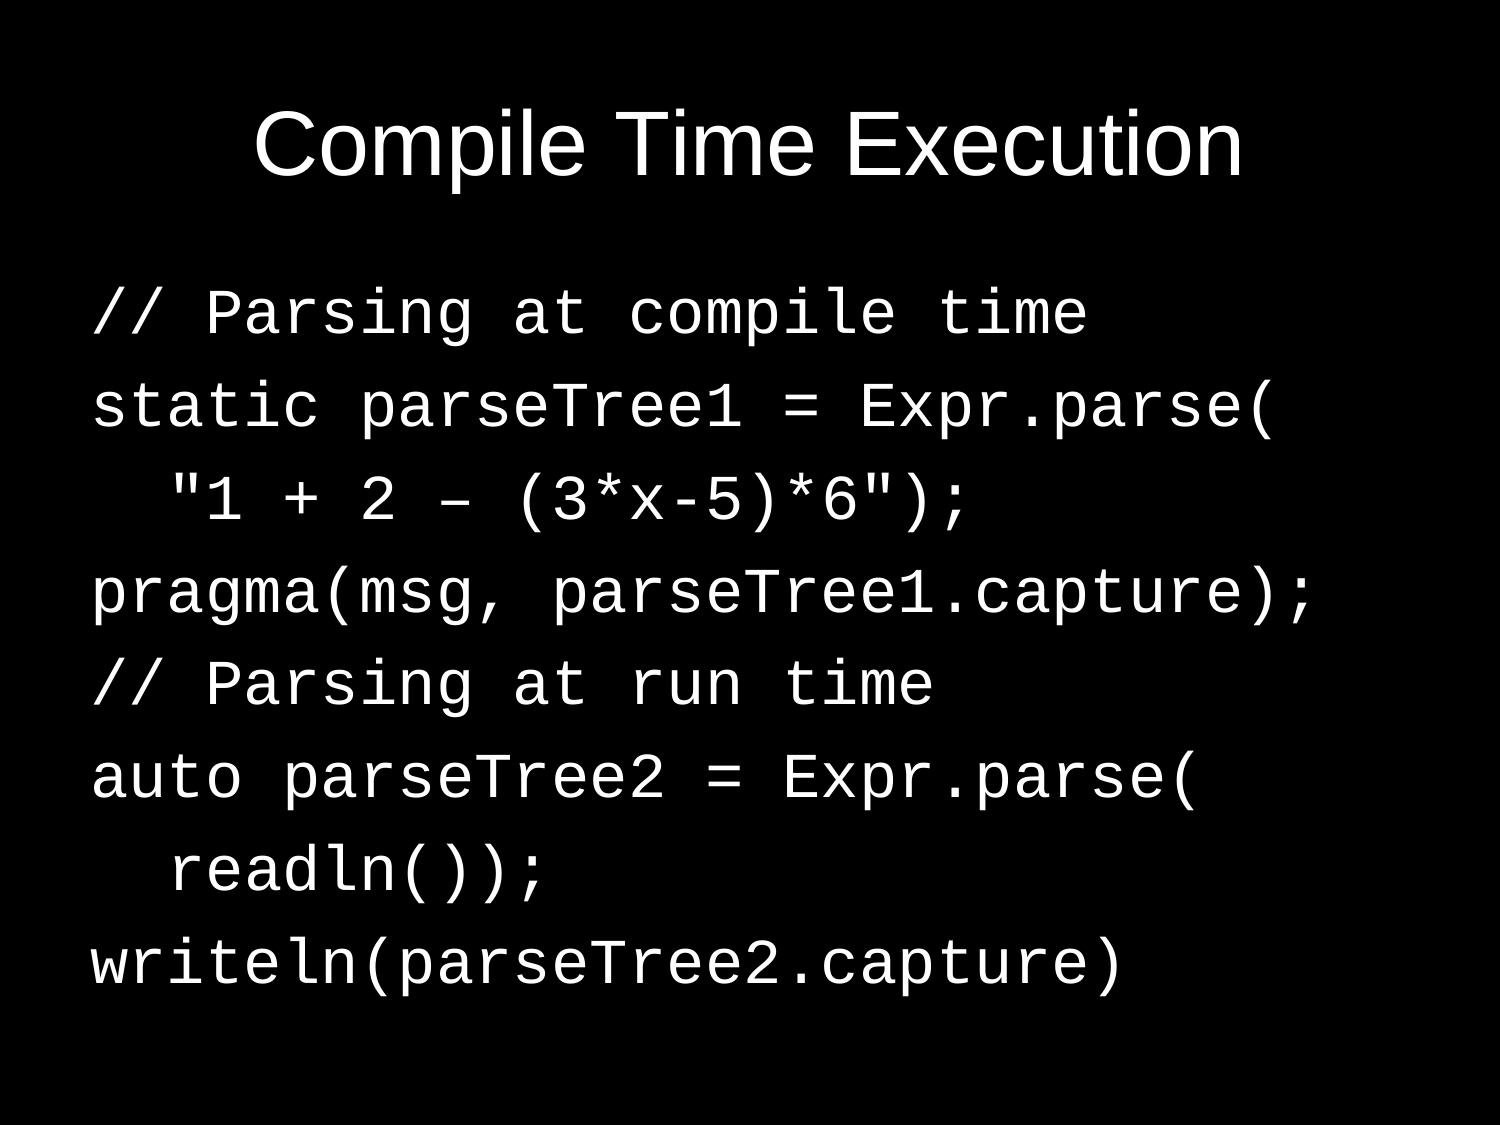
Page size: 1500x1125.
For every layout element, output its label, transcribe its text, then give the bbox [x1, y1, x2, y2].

title Compile Time Execution [75, 45, 1426, 233]
list // Parsing at compile time static parseTree1 = Expr.parse( "1 + 2 – (3*x-5)*6"); pragma(msg, parseTree1.capture); // Parsing at run time auto parseTree2 = Expr.parse( readln()); writeln(parseTree2.capture) [75, 262, 1426, 1005]
